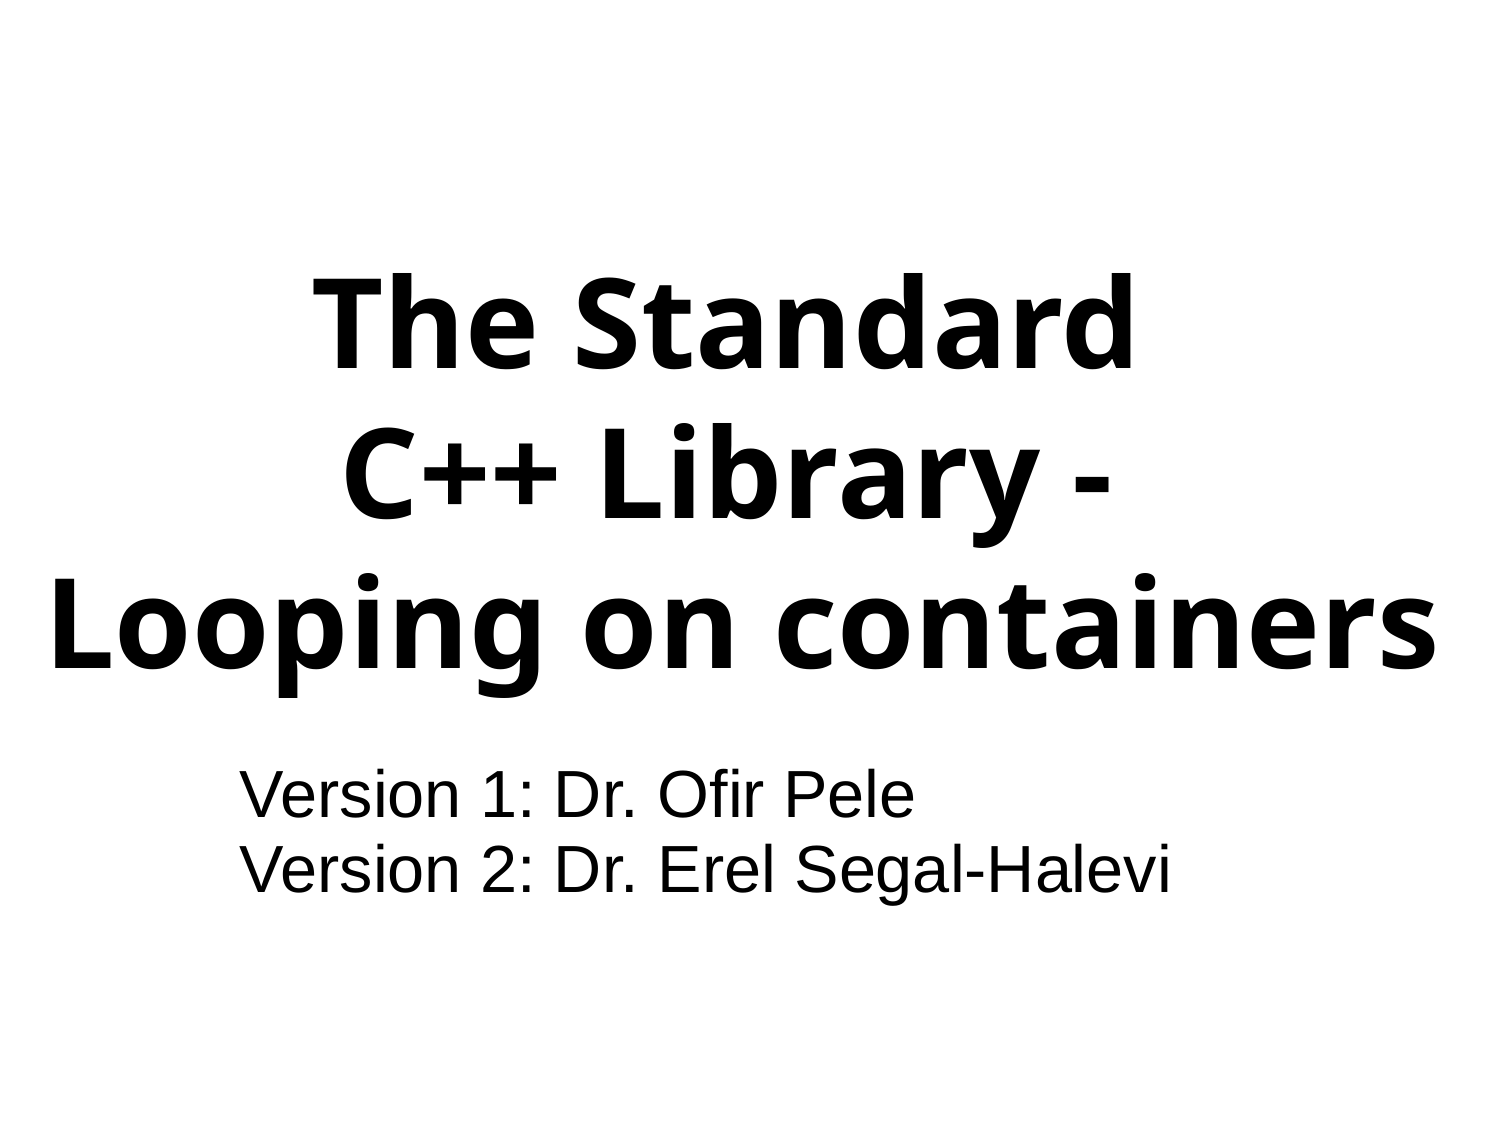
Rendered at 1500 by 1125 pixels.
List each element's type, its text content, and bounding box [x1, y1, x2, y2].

text_box Version 1: Dr. Ofir Pele Version 2: Dr. Erel Segal-Halevi [225, 750, 1246, 915]
text_box The Standard C++ Library - Looping on containers [29, 235, 1457, 702]
